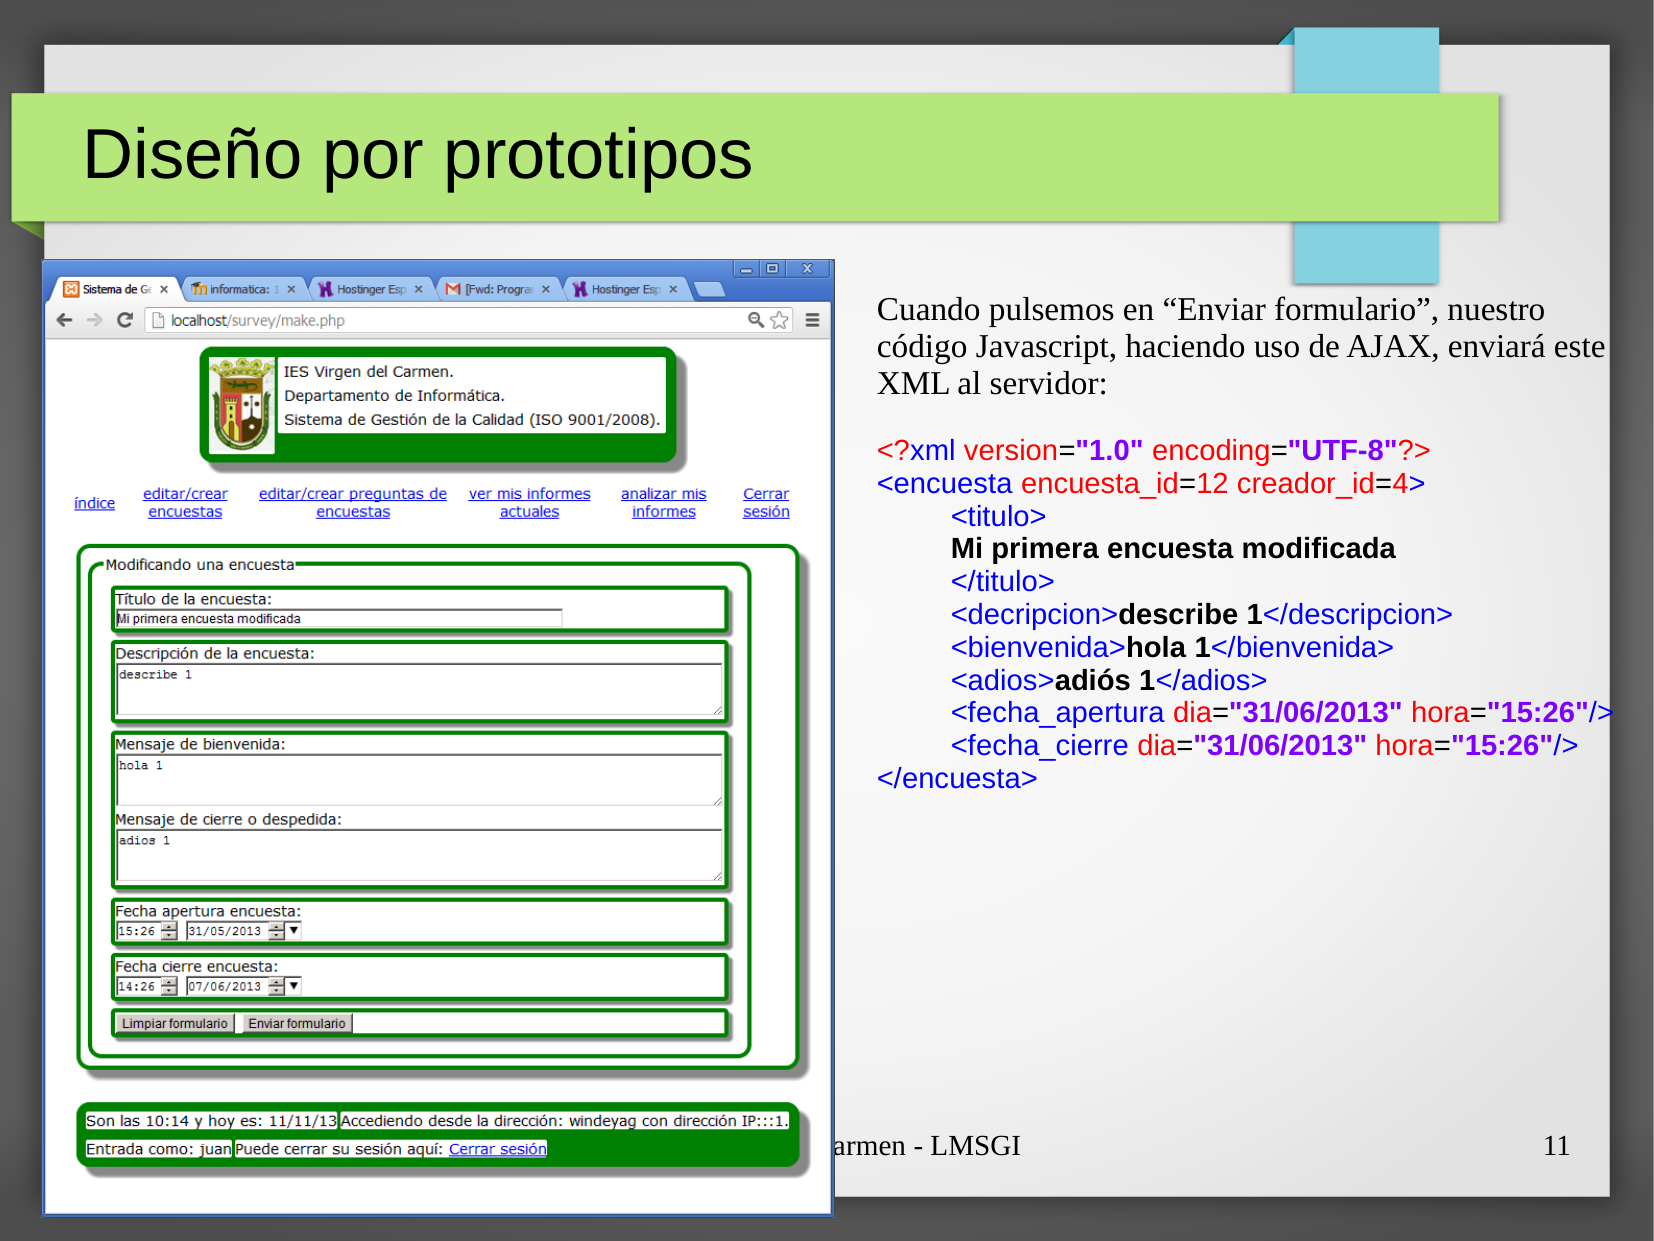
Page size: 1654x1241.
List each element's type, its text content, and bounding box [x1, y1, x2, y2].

title Diseño por prototipos [82, 94, 1264, 213]
text_box Cuando pulsemos en “Enviar formulario”, nuestro código Javascript, haciendo uso de AJAX, enviará este XML al servidor: <?xml version="1.0" encoding="UTF-8"?> <encuesta encuesta_id=12 creador_id=4> <titulo> Mi primera encuesta modificada </titulo> <decripcion>describe 1</descripcion> <bienvenida>hola 1</bienvenida> <adios>adiós 1</adios> <fecha_apertura dia="31/06/2013" hora="15:26"/> <fecha_cierre dia="31/06/2013" hora="15:26"/> </encuesta> [862, 283, 1642, 803]
picture [0, 0, 1654, 1241]
